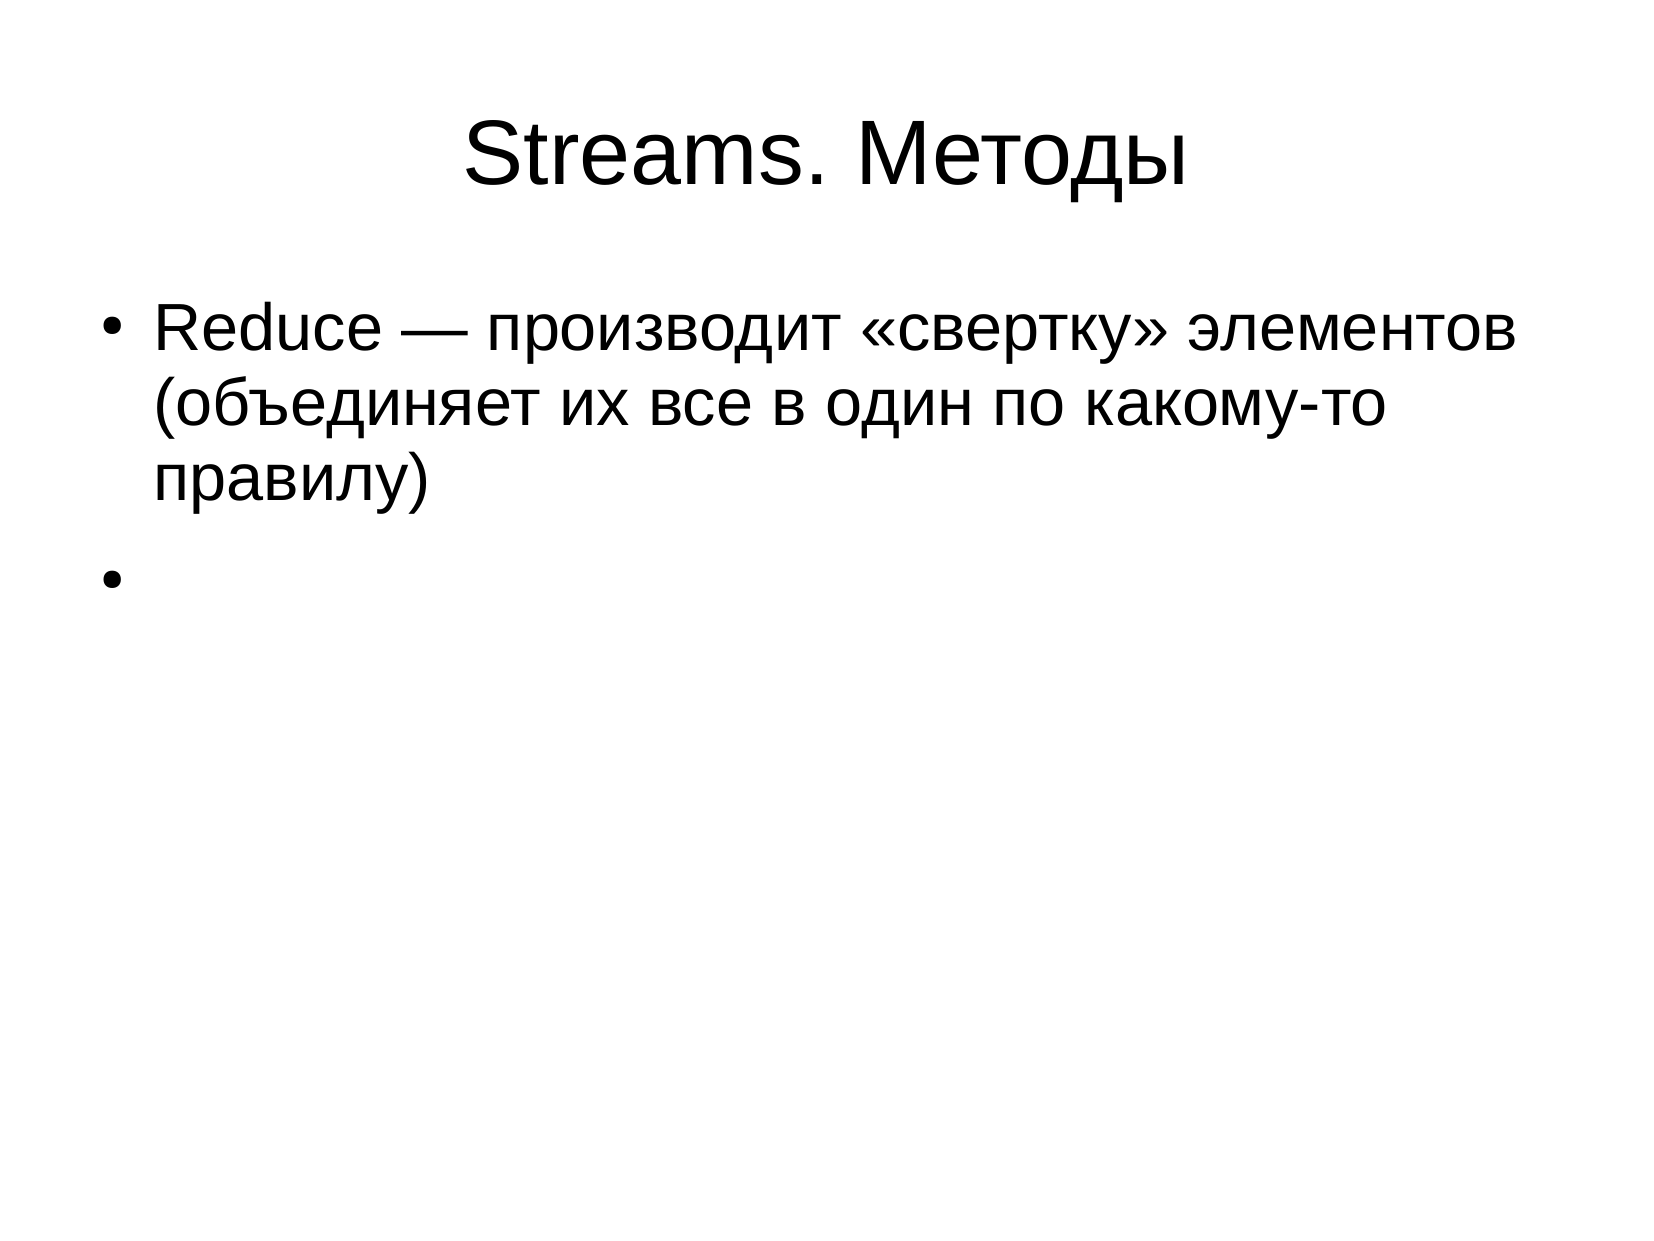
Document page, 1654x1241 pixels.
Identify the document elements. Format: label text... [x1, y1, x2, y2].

title Streams. Методы [82, 49, 1571, 257]
list Reduce — производит «свертку» элементов (объединяет их все в один по какому-то правилу) [82, 290, 1571, 1010]
